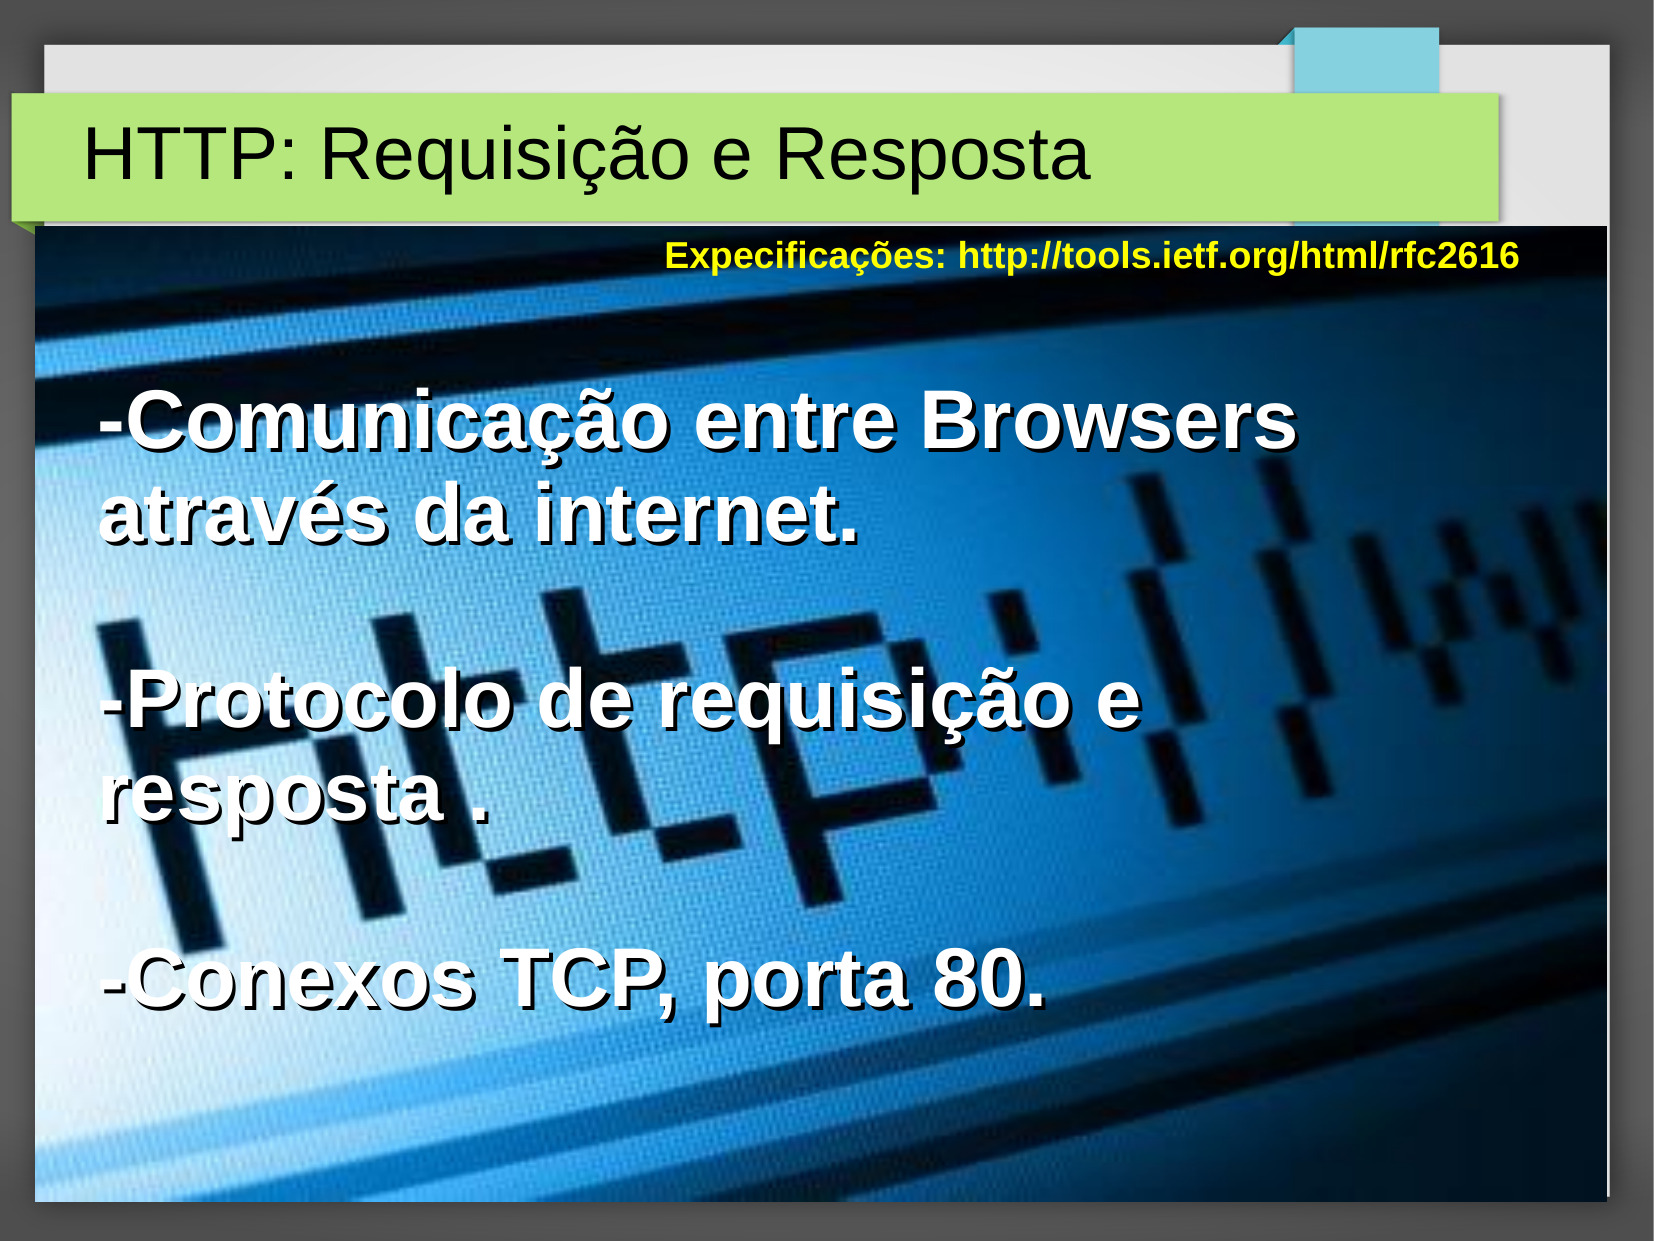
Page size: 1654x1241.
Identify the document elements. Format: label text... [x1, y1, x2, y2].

text_box Expecificações: http://tools.ietf.org/html/rfc2616 [649, 226, 1607, 284]
text_box -Comunicação entre Browsers através da internet. -Protocolo de requisição e resposta . -Conexos TCP, porta 80. [82, 366, 1465, 1166]
picture [0, 0, 1654, 1241]
title HTTP: Requisição e Resposta [82, 94, 1264, 213]
